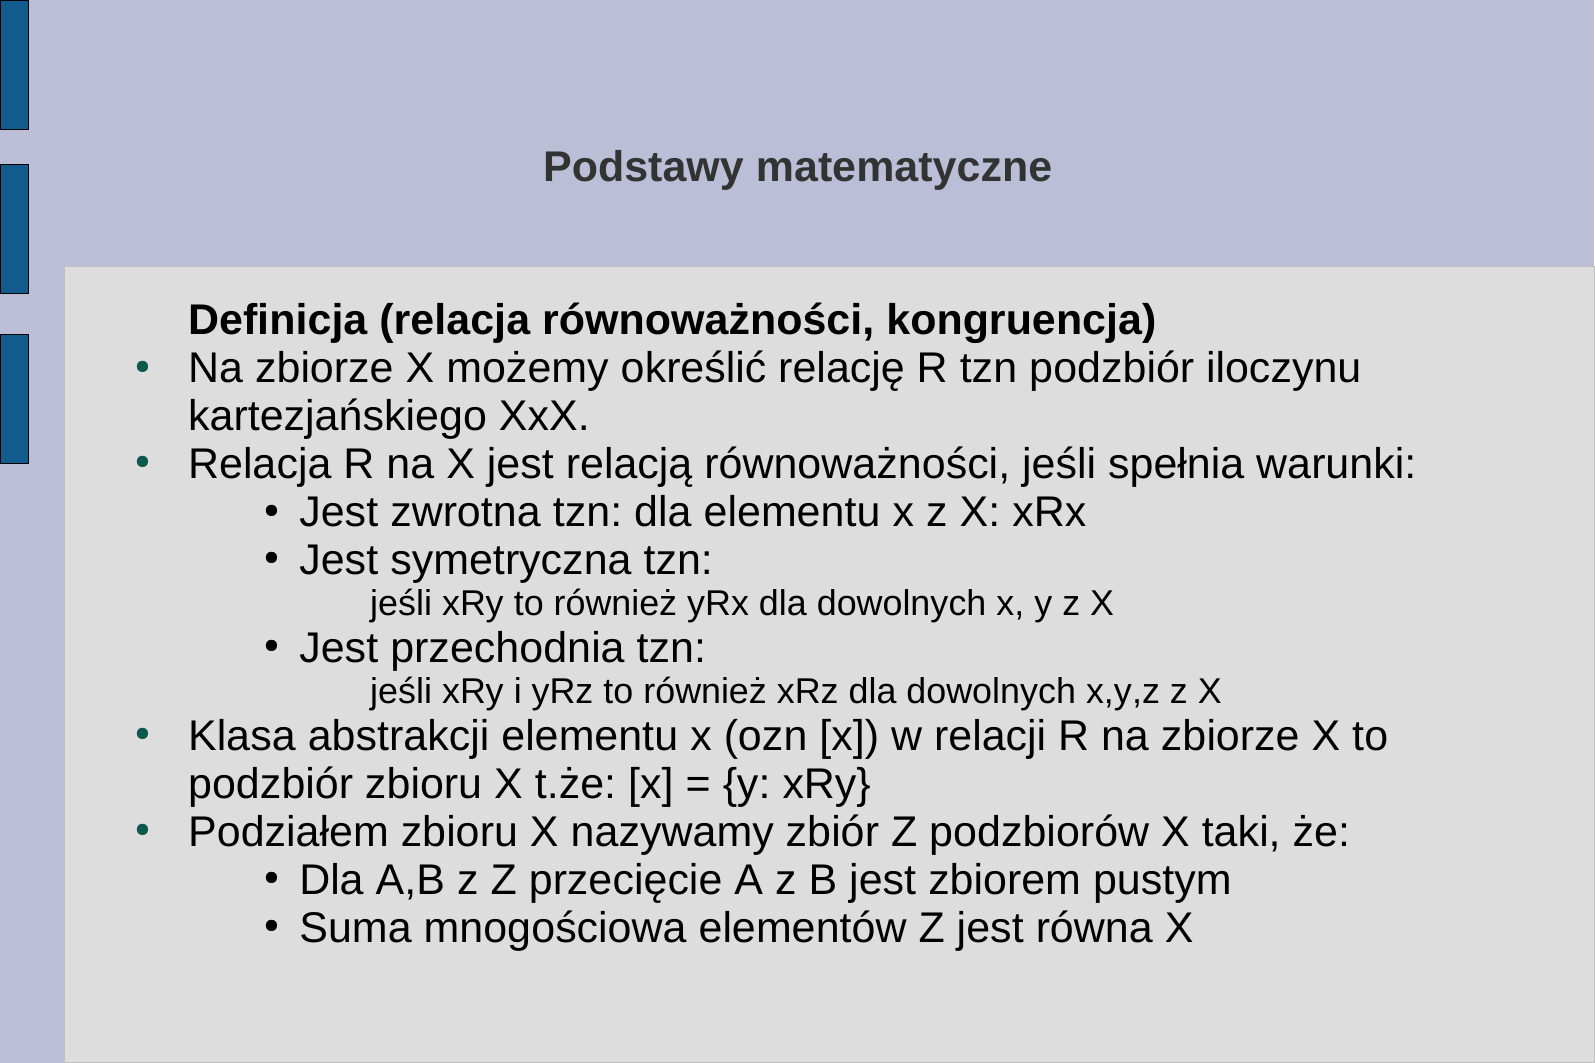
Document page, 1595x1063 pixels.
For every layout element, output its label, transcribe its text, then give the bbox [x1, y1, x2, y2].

title Podstawy matematyczne [117, 78, 1479, 256]
list Definicja (relacja równoważności, kongruencja) Na zbiorze X możemy określić relację R tzn podzbiór iloczynu kartezjańskiego XxX. Relacja R na X jest relacją równoważności, jeśli spełnia warunki: Jest zwrotna tzn: dla elementu x z X: xRx Jest symetryczna tzn: jeśli xRy to również yRx dla dowolnych x, y z X Jest przechodnia tzn: jeśli xRy i yRz to również xRz dla dowolnych x,y,z z X Klasa abstrakcji elementu x (ozn [x]) w relacji R na zbiorze X to podzbiór zbioru X t.że: [x] = {y: xRy} Podziałem zbioru X nazywamy zbiór Z podzbiorów X taki, że: Dla A,B z Z przecięcie A z B jest zbiorem pustym Suma mnogościowa elementów Z jest równa X [117, 295, 1479, 1002]
